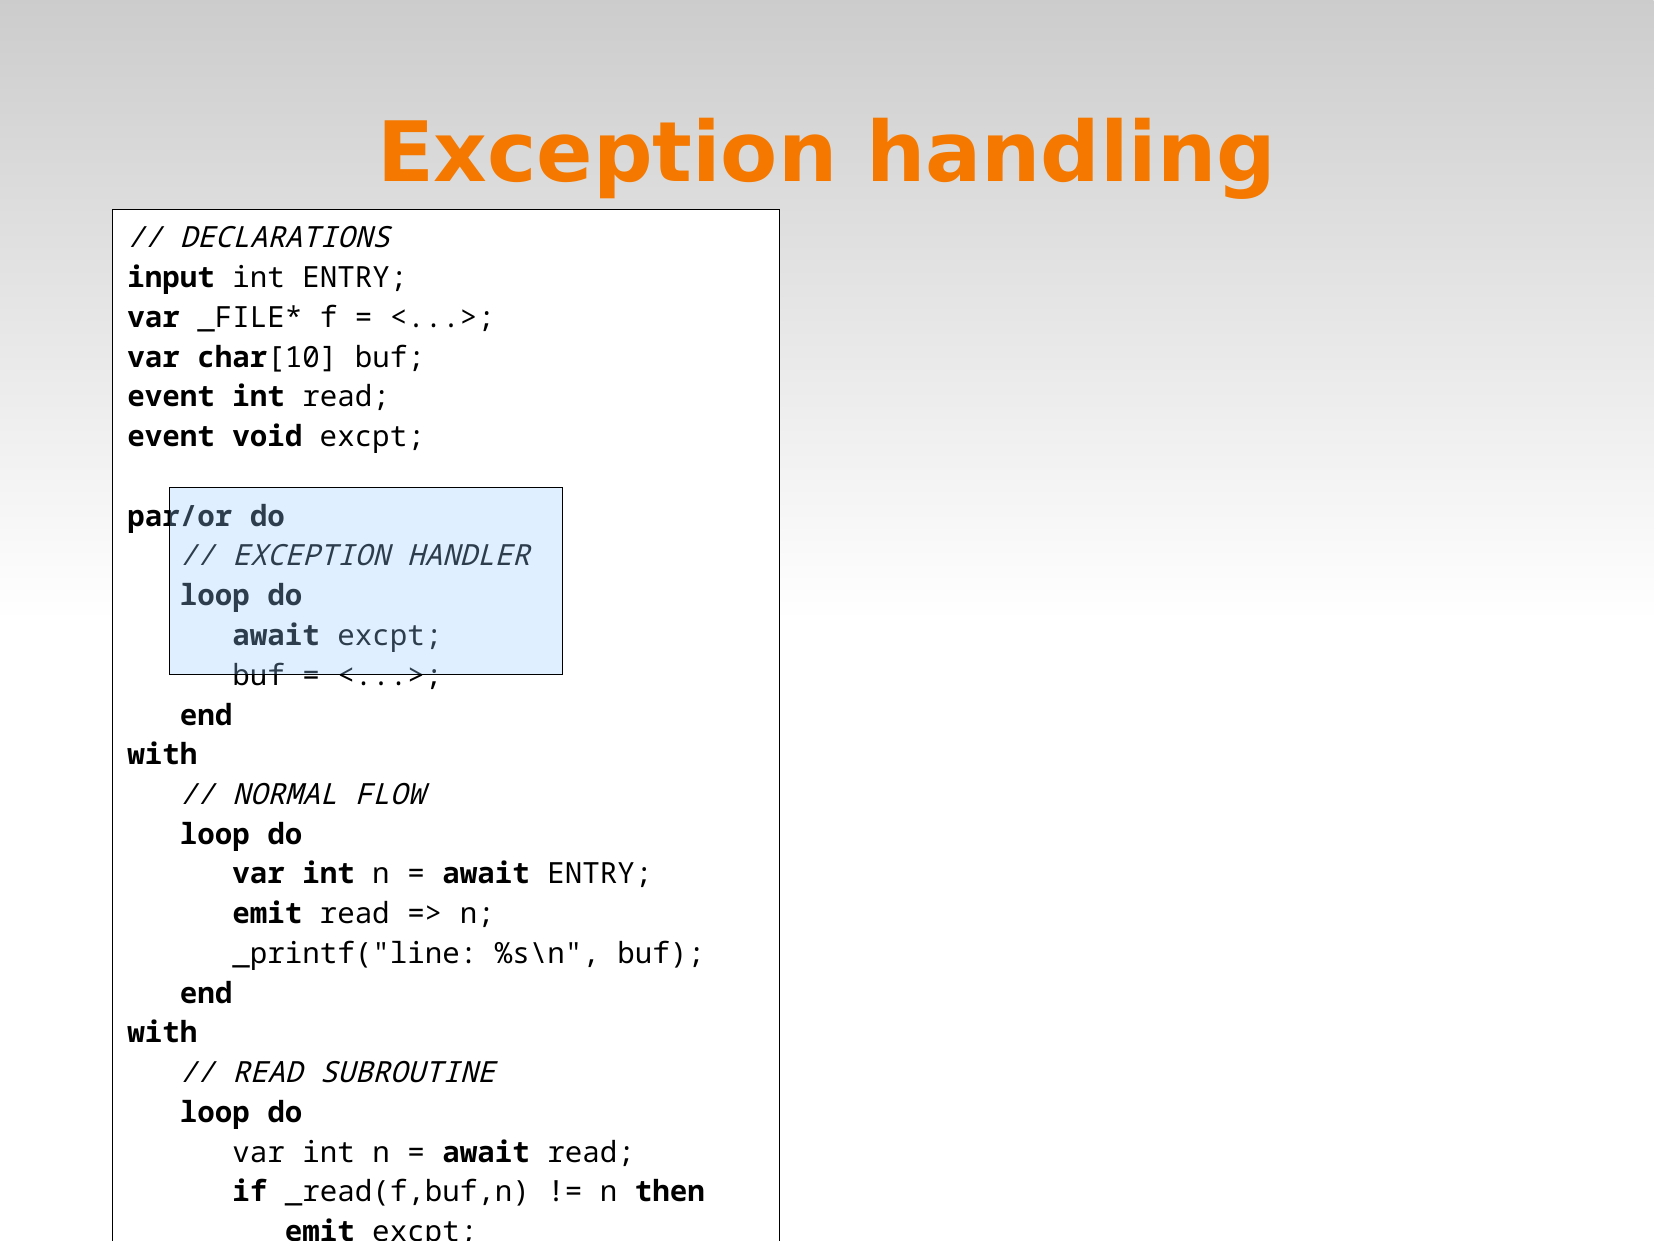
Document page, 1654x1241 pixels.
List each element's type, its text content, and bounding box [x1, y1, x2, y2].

title Exception handling [82, 49, 1571, 257]
text_box [169, 487, 563, 675]
text_box // DECLARATIONS input int ENTRY; var _FILE* f = <...>; var char[10] buf; event int read; event void excpt; par/or do // EXCEPTION HANDLER loop do await excpt; buf = <...>; end with // NORMAL FLOW loop do var int n = await ENTRY; emit read => n; _printf("line: %s\n", buf); end with // READ SUBROUTINE loop do var int n = await read; if _read(f,buf,n) != n then emit excpt; end end end [112, 209, 780, 1235]
